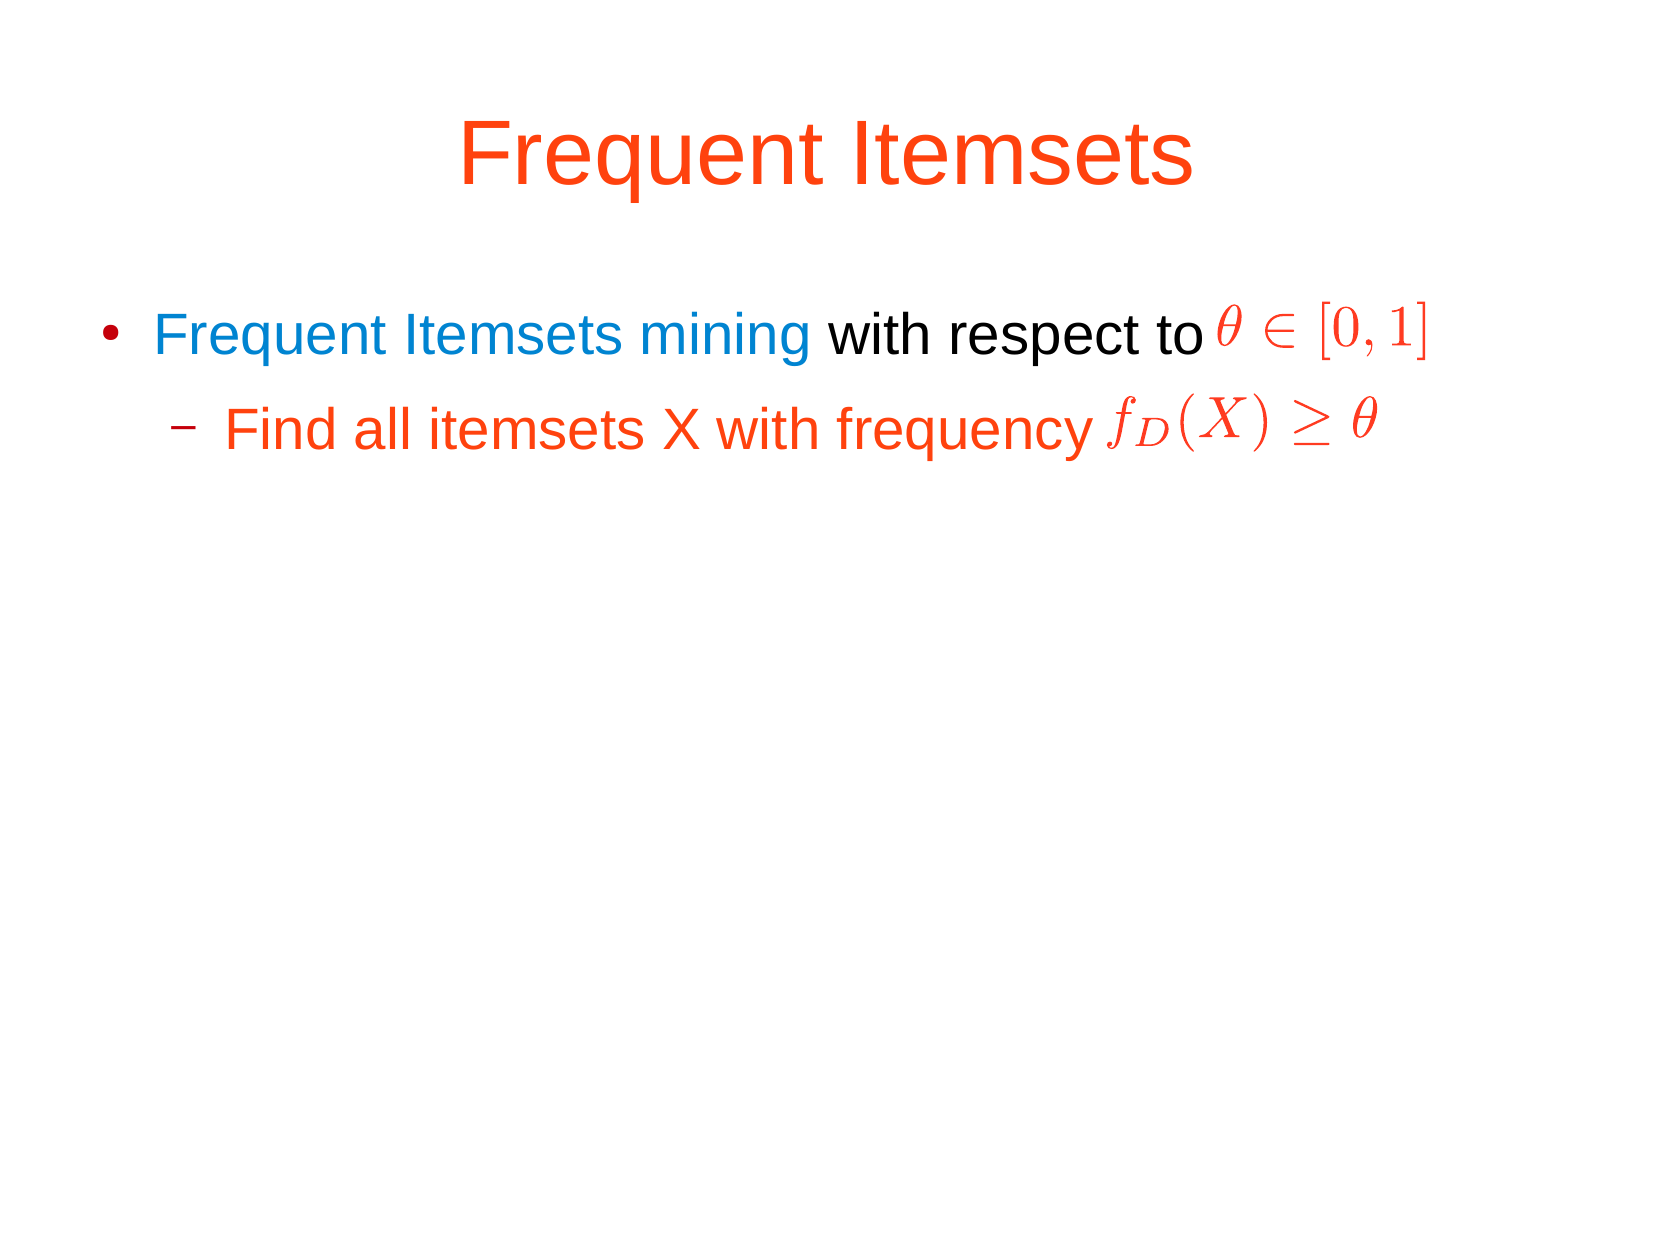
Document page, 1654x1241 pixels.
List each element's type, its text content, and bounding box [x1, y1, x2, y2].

picture [1106, 393, 1378, 452]
list Frequent Itemsets mining with respect to Find all itemsets X with frequency [82, 302, 1538, 1171]
title Frequent Itemsets [82, 49, 1571, 257]
picture [1217, 301, 1426, 361]
